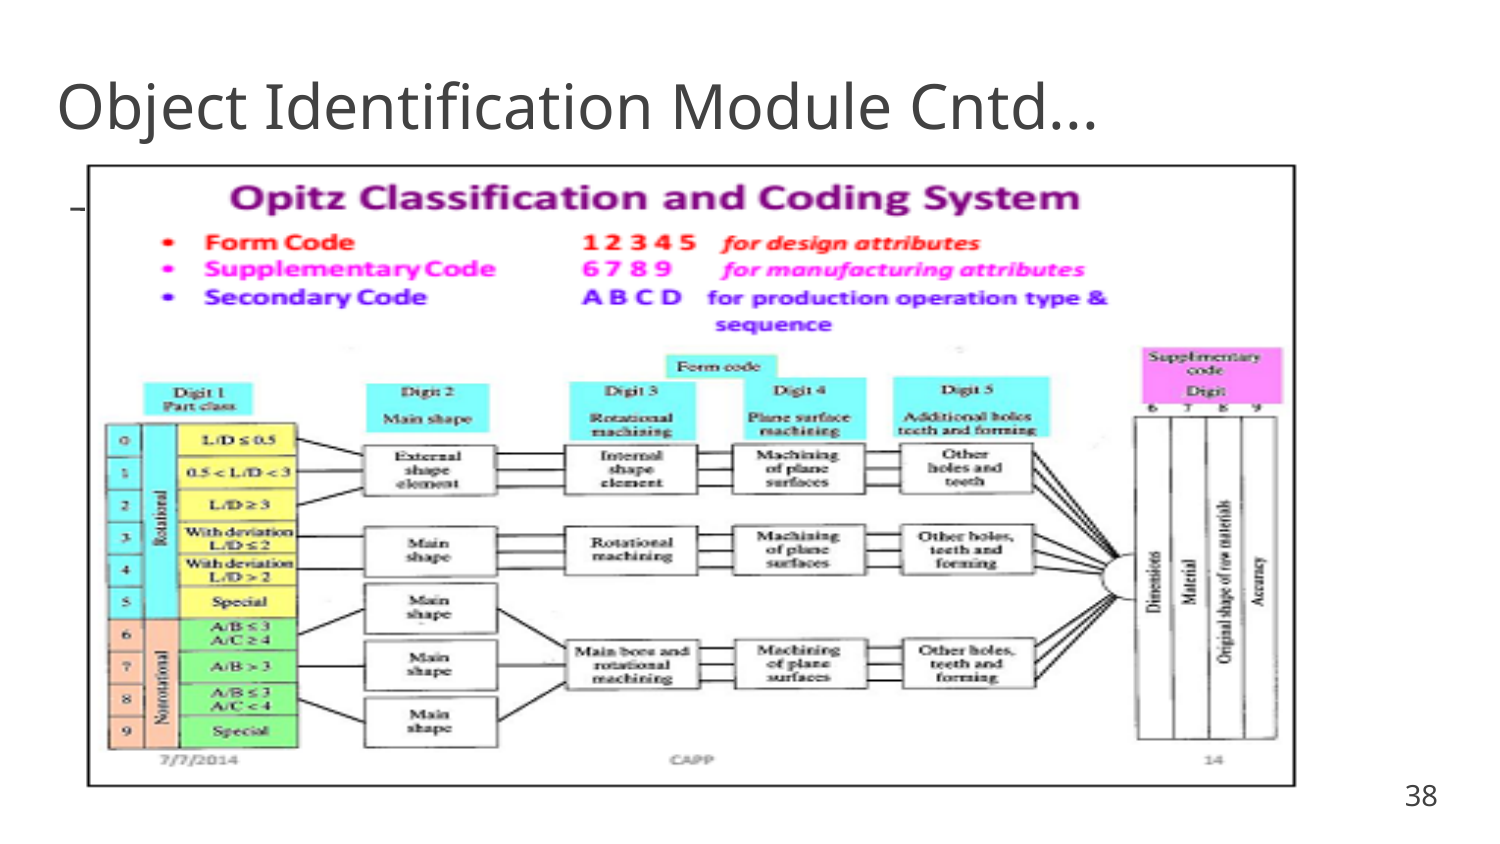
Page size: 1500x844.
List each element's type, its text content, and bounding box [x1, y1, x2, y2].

slide_number <number> [1389, 764, 1480, 830]
title Object Identification Module Cntd... [41, 37, 1440, 158]
picture [85, 147, 1335, 830]
